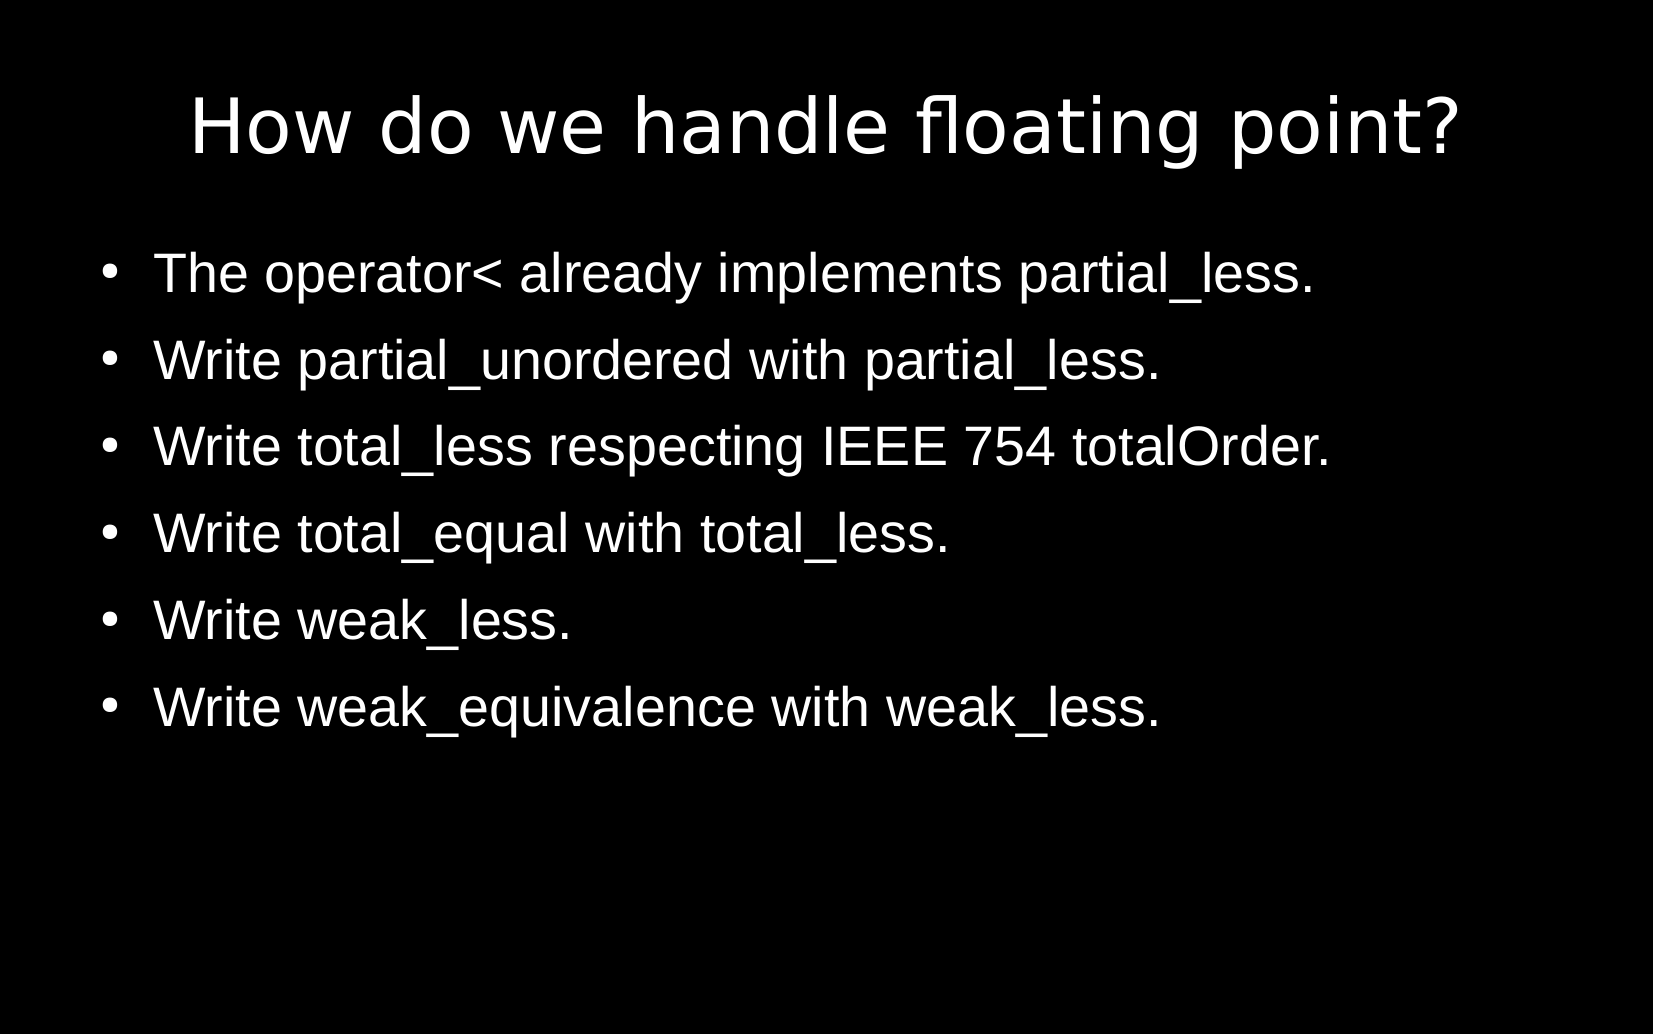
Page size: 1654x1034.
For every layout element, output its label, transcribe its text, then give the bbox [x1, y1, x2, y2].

title How do we handle floating point? [82, 41, 1571, 214]
list The operator< already implements partial_less. Write partial_unordered with partial_less. Write total_less respecting IEEE 754 totalOrder. Write total_equal with total_less. Write weak_less. Write weak_equivalence with weak_less. [82, 241, 1571, 842]
